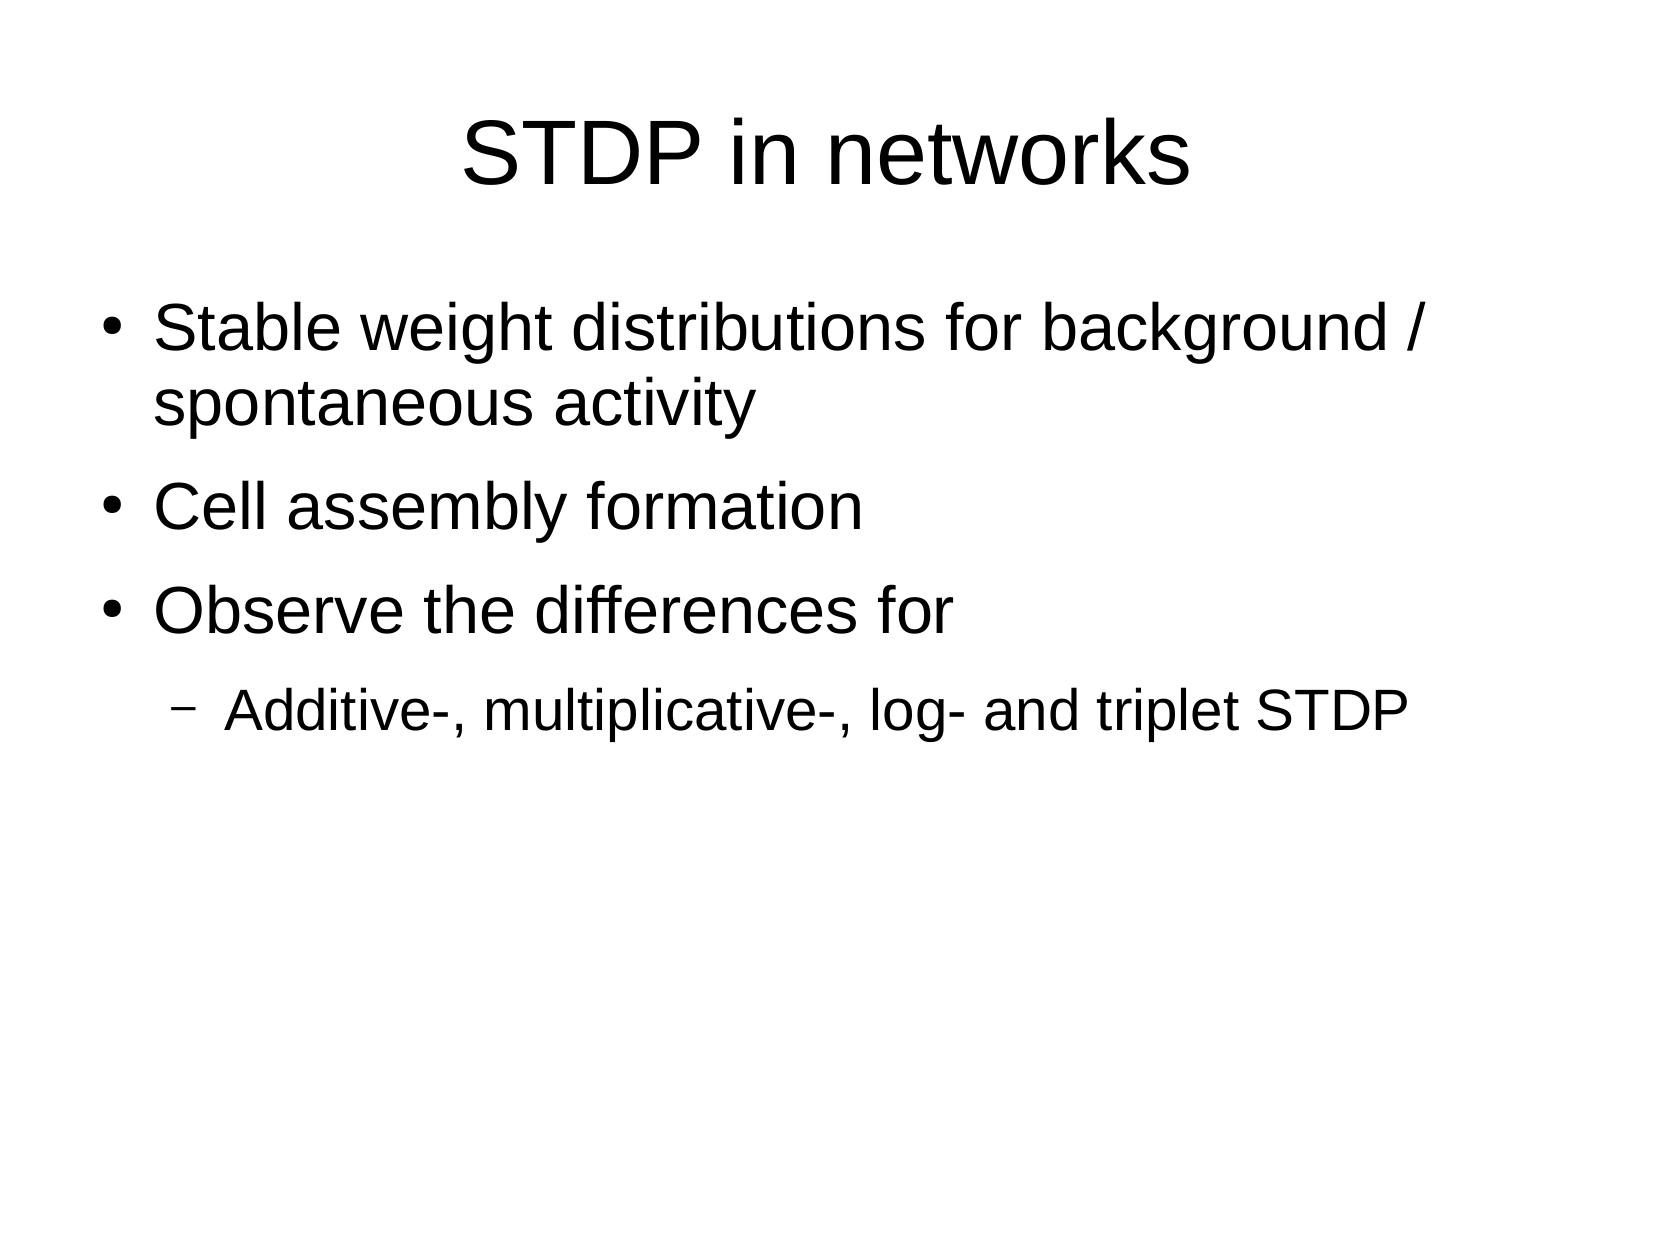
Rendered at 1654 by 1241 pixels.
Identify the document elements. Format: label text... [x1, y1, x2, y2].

title STDP in networks [82, 49, 1571, 257]
list Stable weight distributions for background / spontaneous activity Cell assembly formation Observe the differences for Additive-, multiplicative-, log- and triplet STDP [82, 290, 1571, 1010]
